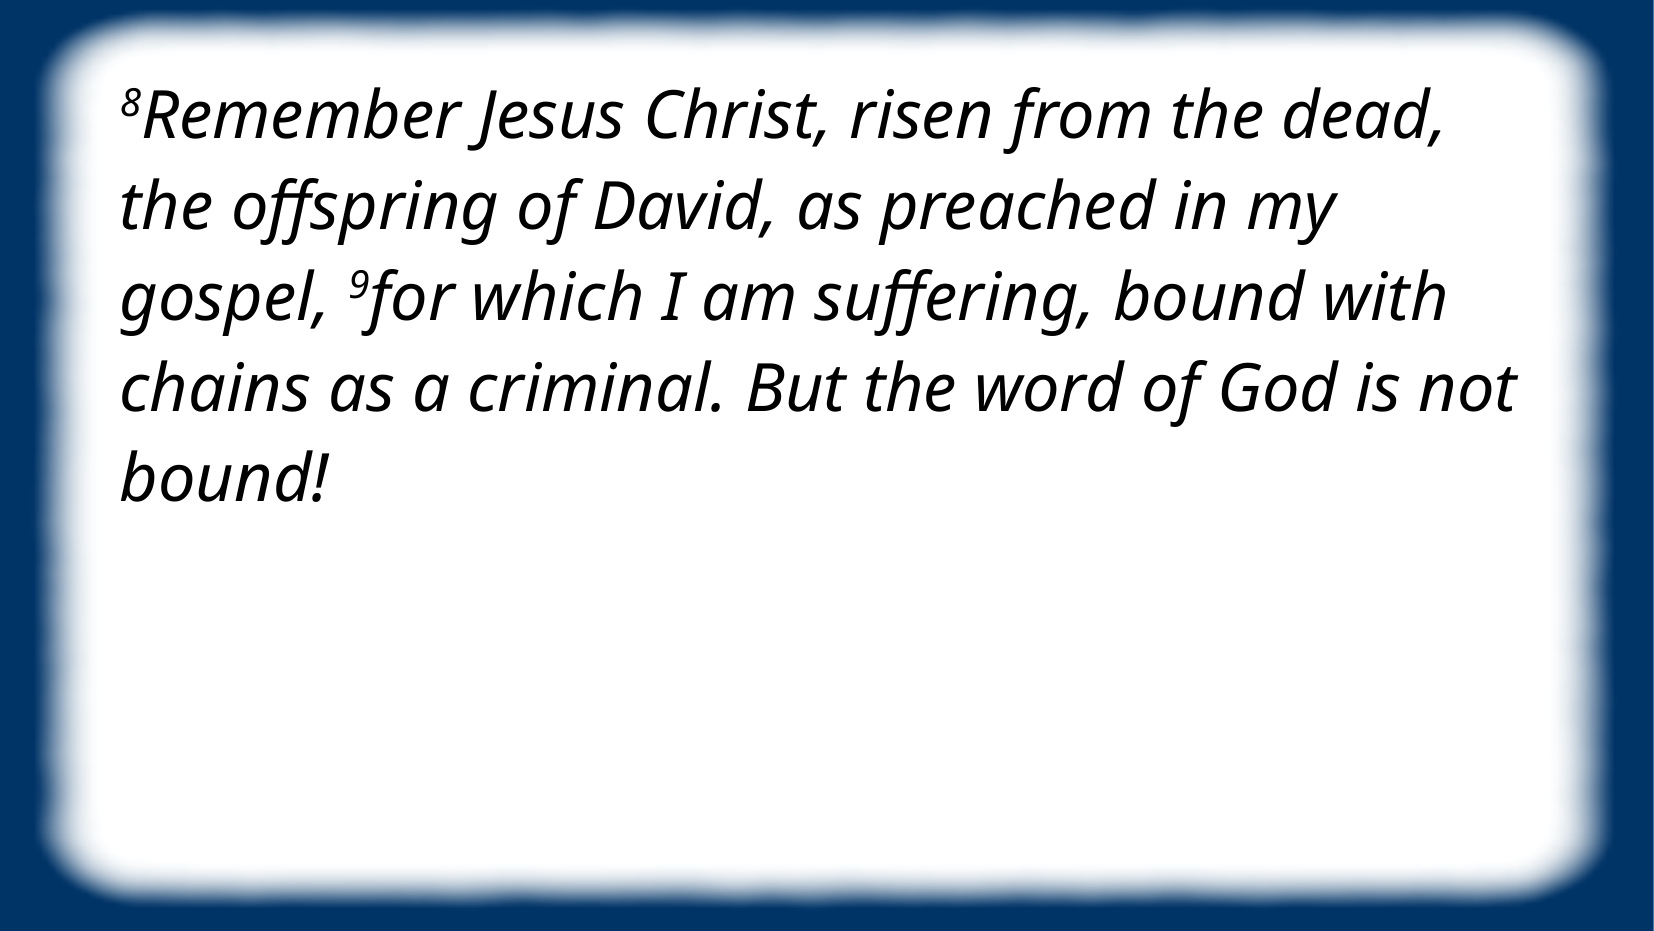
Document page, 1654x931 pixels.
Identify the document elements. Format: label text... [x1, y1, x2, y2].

text_box 8Remember Jesus Christ, risen from the dead, the offspring of David, as preached in my gospel, 9for which I am suffering, bound with chains as a criminal. But the word of God is not bound! [105, 60, 1546, 519]
picture [0, 0, 1654, 931]
